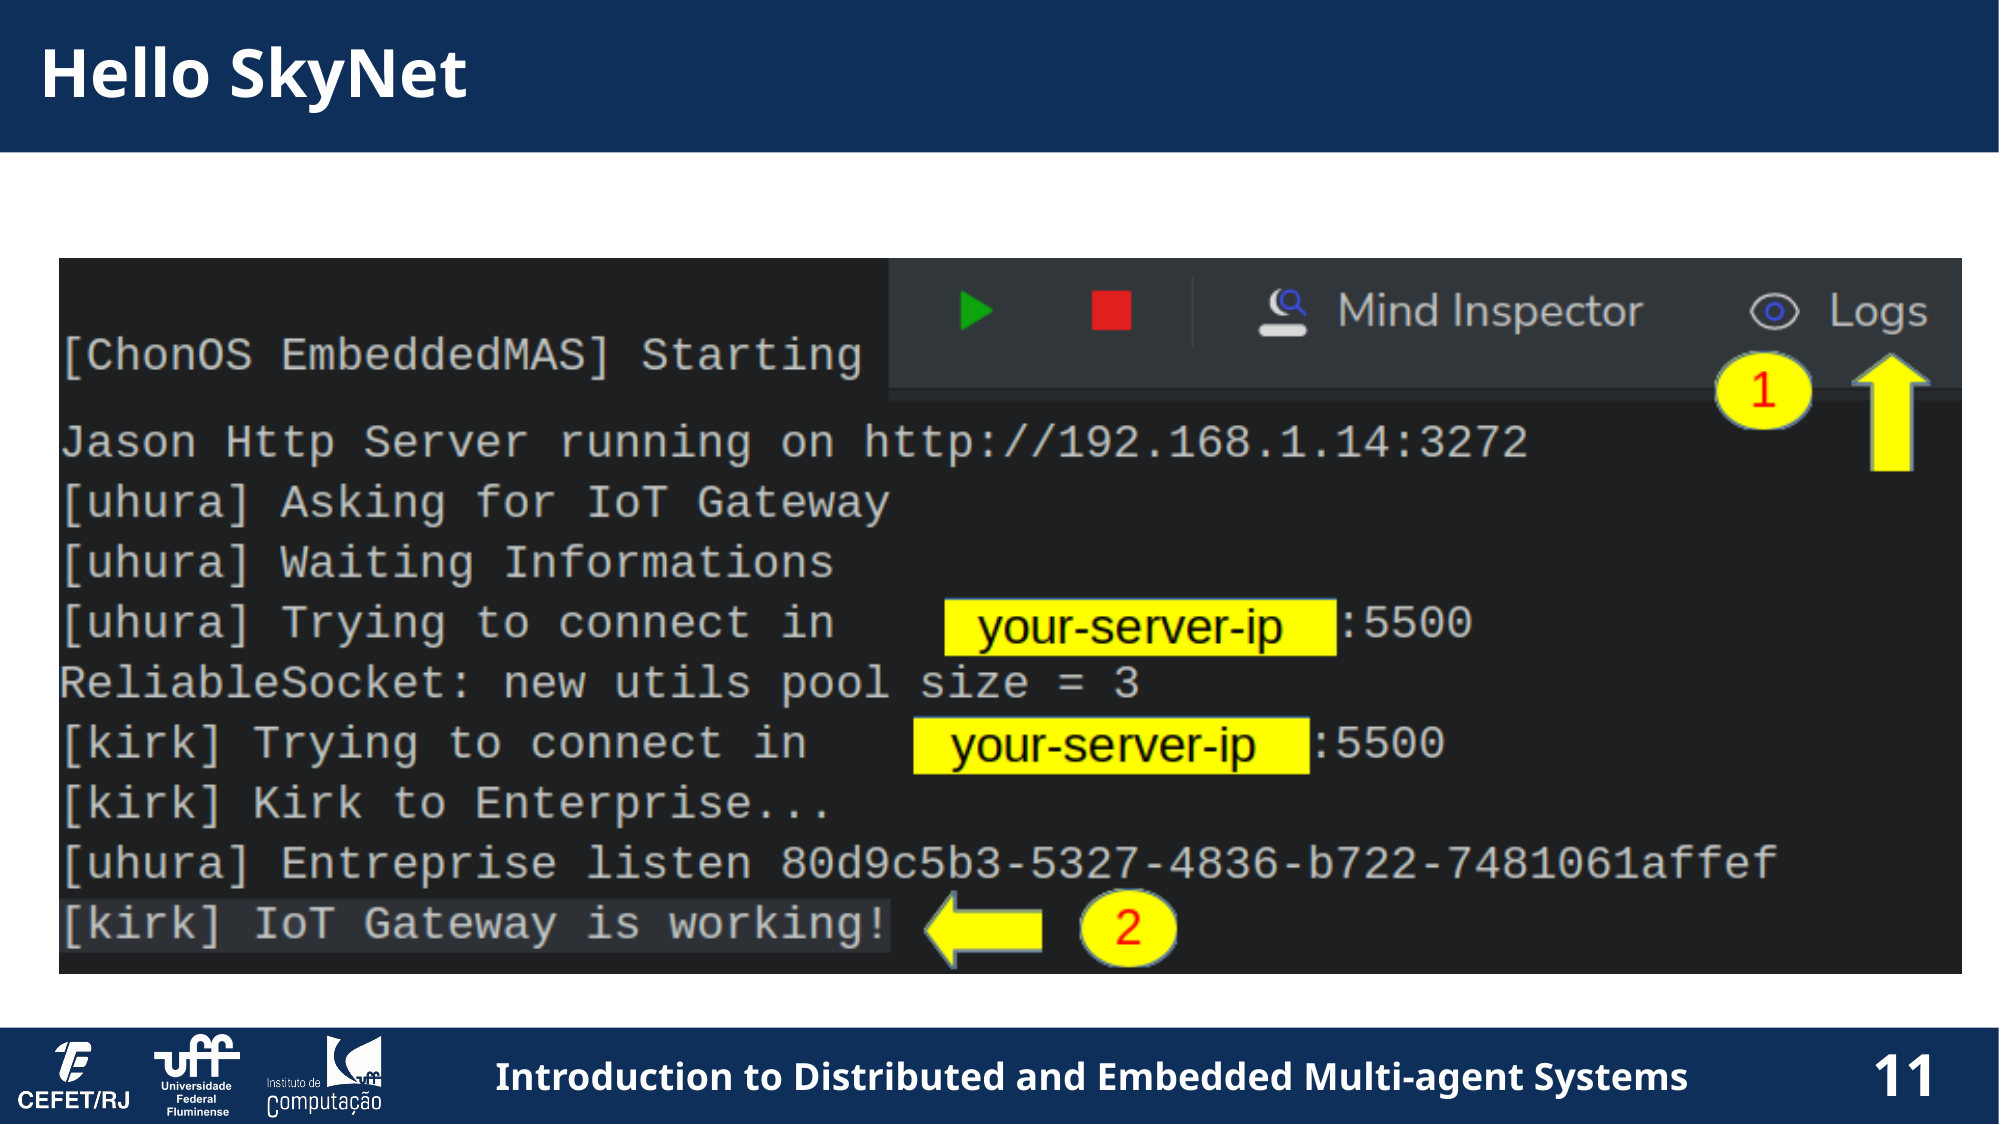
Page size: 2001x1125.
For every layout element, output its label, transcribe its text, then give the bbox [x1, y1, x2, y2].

picture [59, 258, 1962, 974]
picture [265, 1033, 383, 1118]
picture [18, 1021, 129, 1125]
picture [153, 1033, 241, 1121]
text_box Hello SkyNet [25, 23, 1999, 119]
